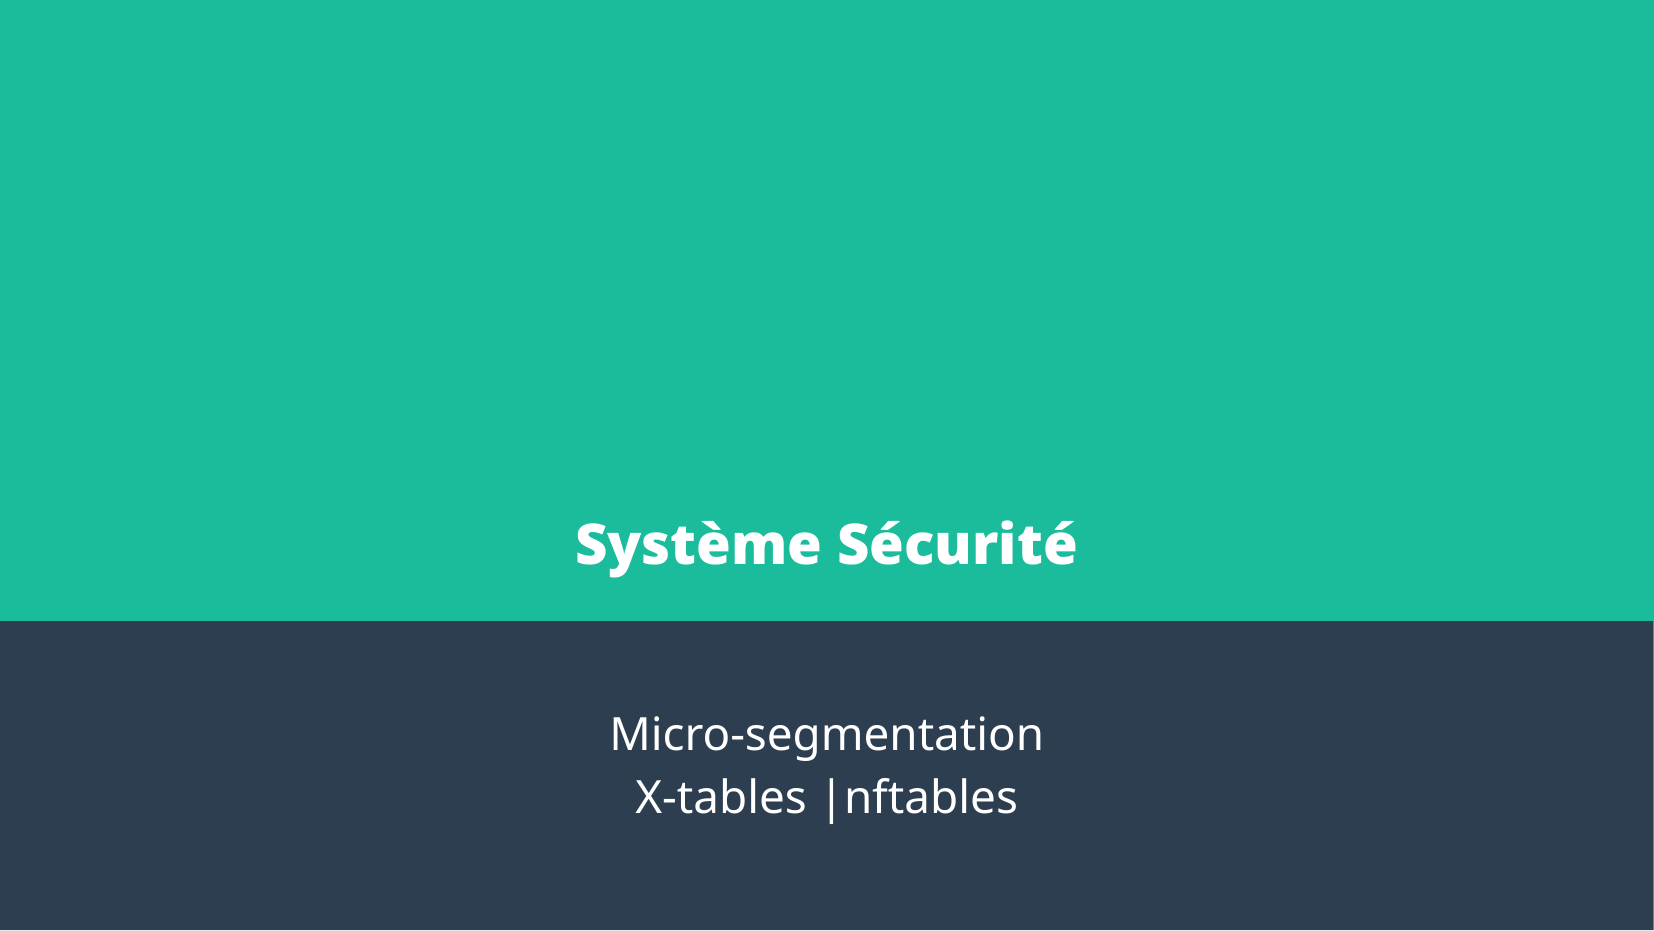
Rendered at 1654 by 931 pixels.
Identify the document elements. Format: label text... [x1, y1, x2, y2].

subtitle Micro-segmentation X-tables |nftables [59, 642, 1595, 886]
title Système Sécurité [59, 465, 1595, 583]
